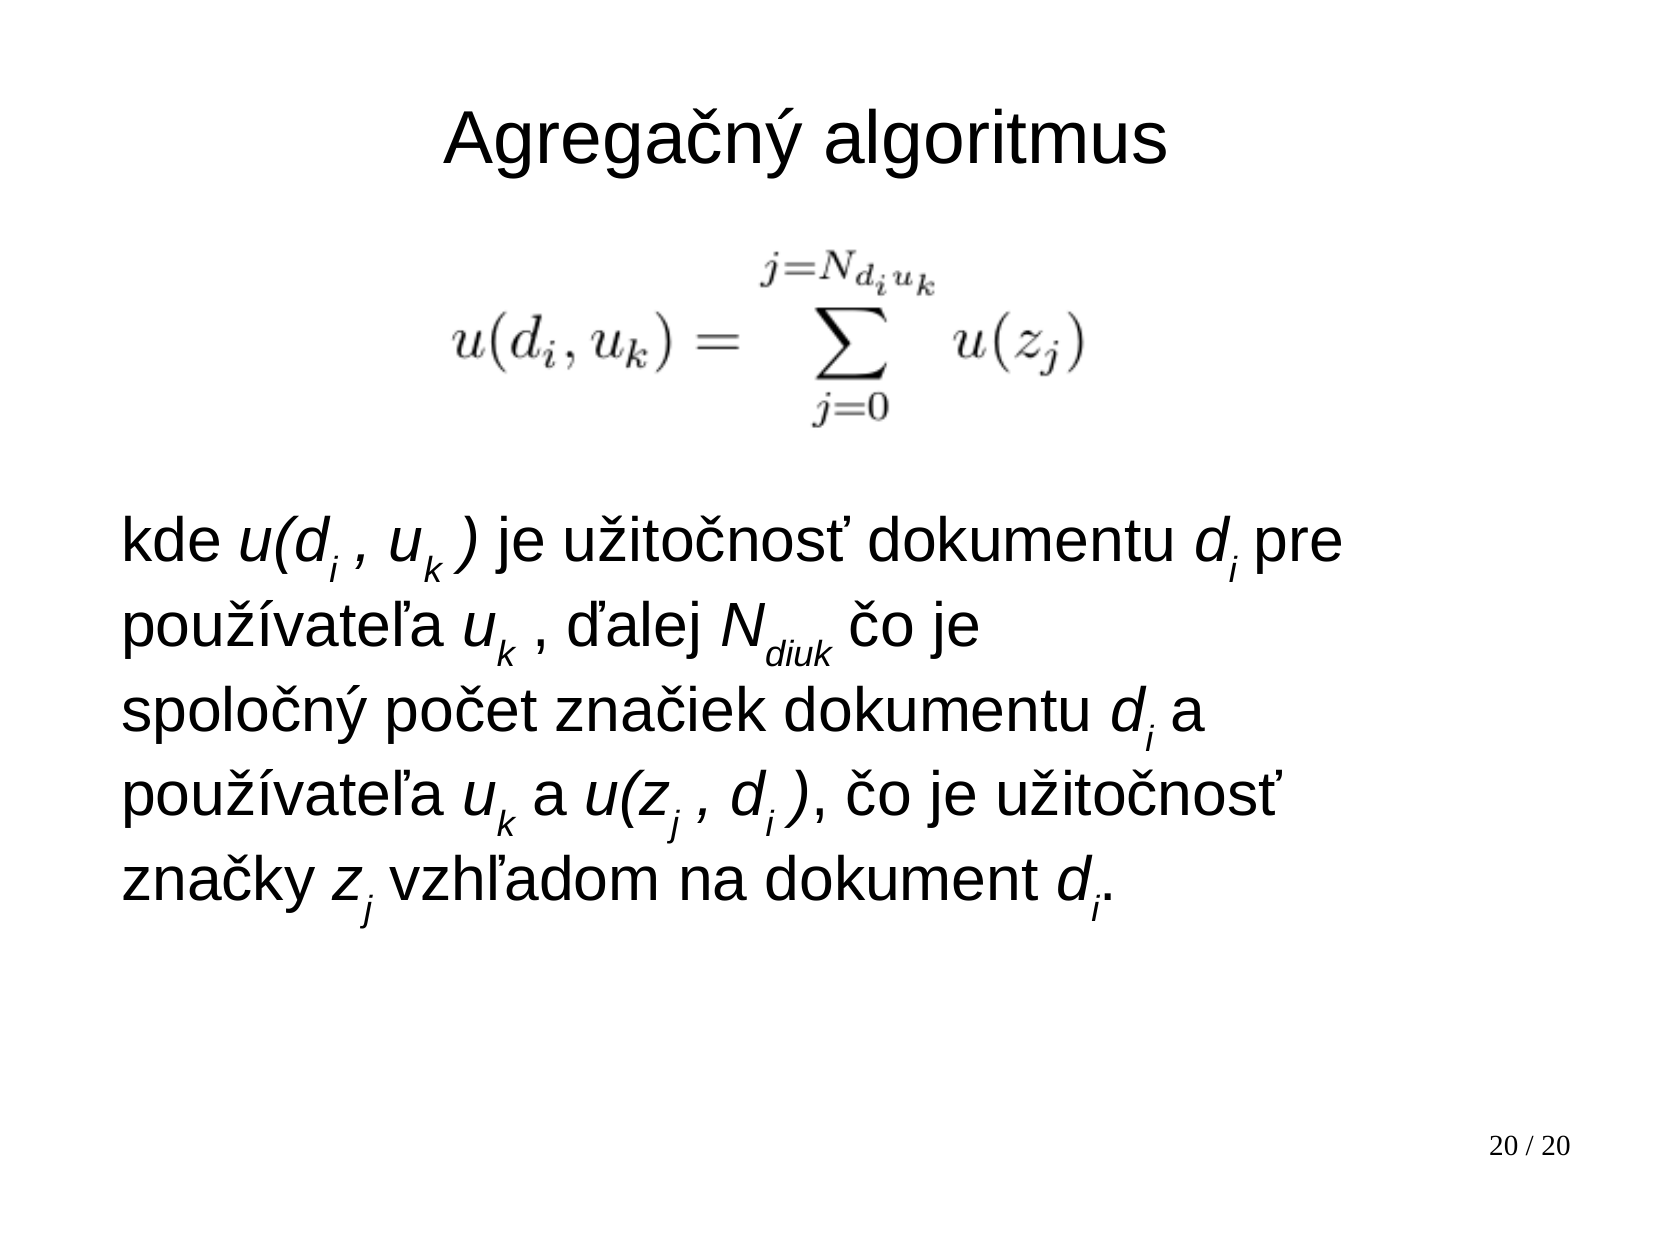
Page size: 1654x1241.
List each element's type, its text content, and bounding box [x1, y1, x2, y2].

text_box kde u(di , uk ) je užitočnosť dokumentu di pre používateľa uk , ďalej Ndiuk čo je spoločný počet značiek dokumentu di a používateľa uk a u(zj , di ), čo je užitočnosť značky zj vzhľadom na dokument di. [70, 497, 1517, 989]
picture [425, 236, 1104, 461]
title Agregačný algoritmus [104, 0, 1510, 278]
